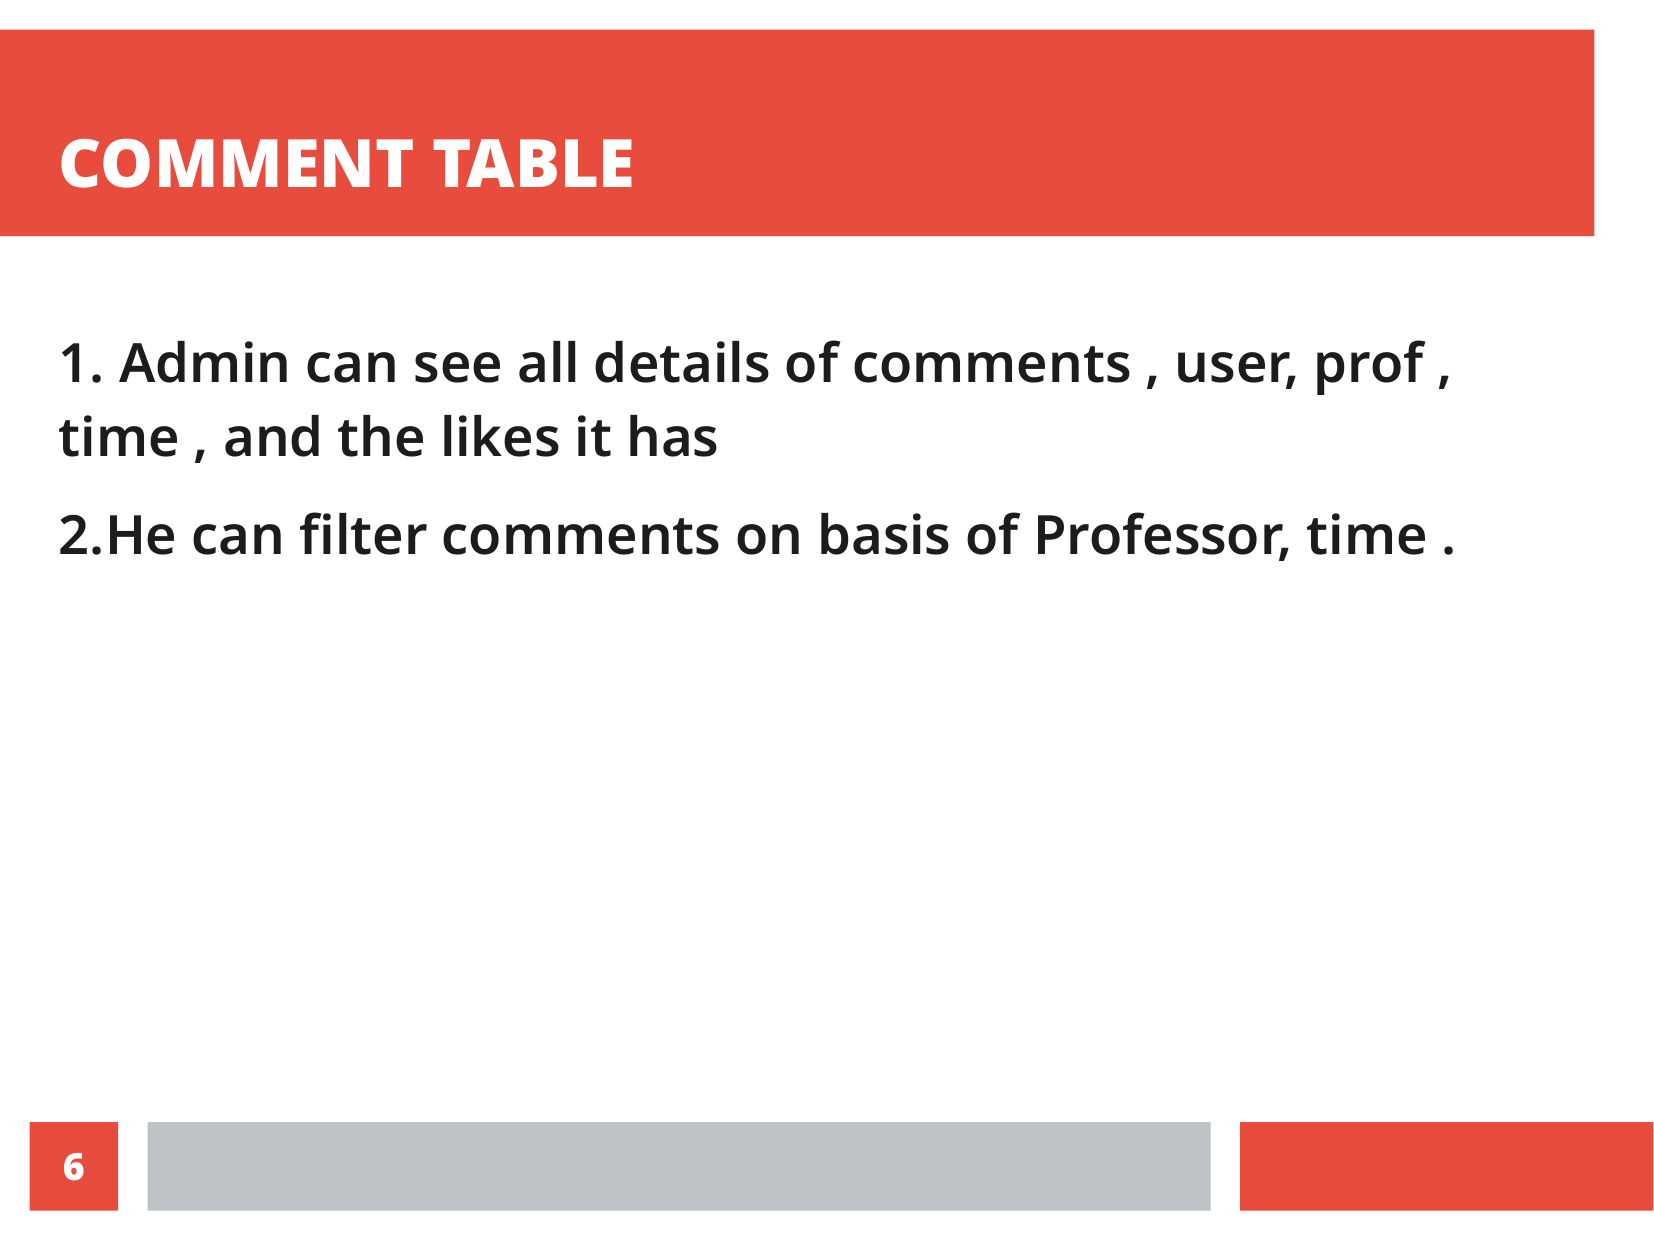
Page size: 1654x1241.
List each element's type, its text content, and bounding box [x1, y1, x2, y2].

list 1. Admin can see all details of comments , user, prof , time , and the likes it has 2.He can filter comments on basis of Professor, time . [59, 324, 1565, 1093]
title COMMENT TABLE [59, 59, 1595, 207]
